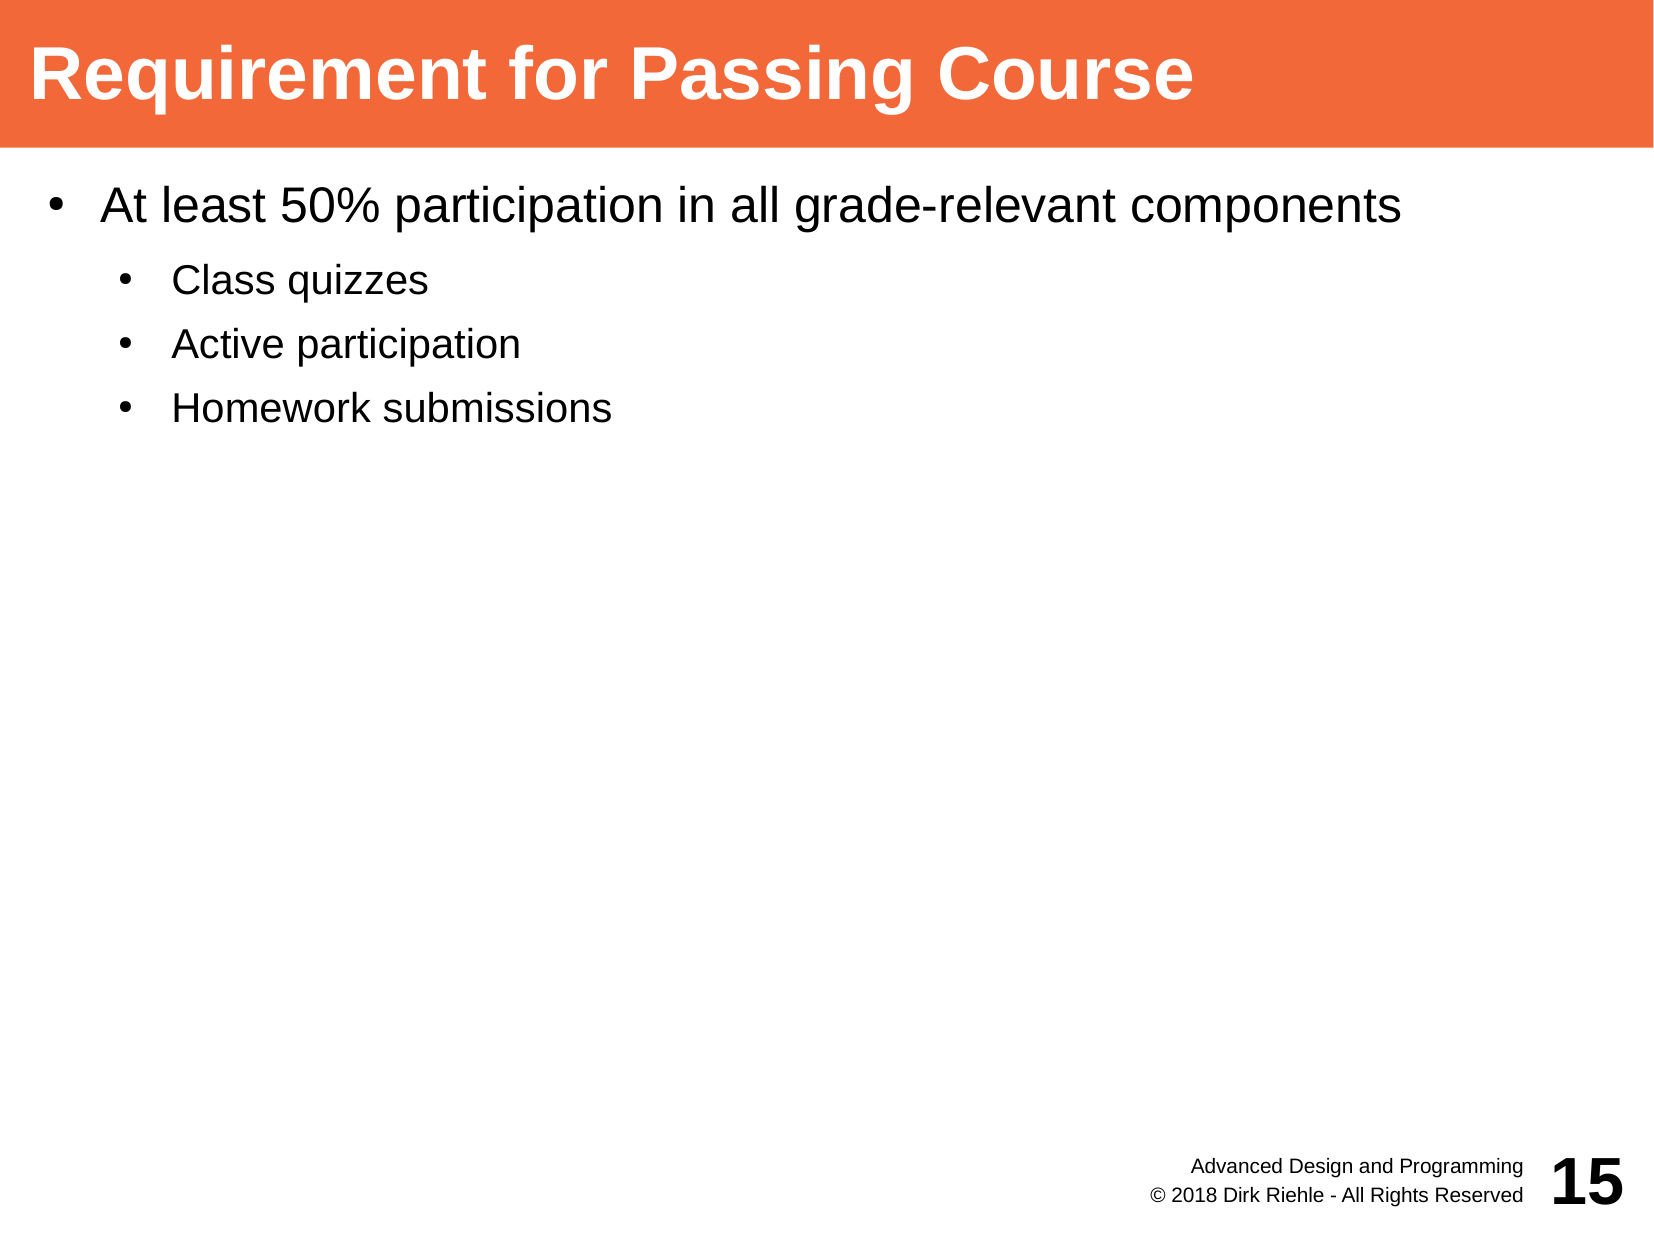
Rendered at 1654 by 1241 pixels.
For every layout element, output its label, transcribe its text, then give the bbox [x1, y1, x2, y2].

title Requirement for Passing Course [0, 0, 1654, 148]
list At least 50% participation in all grade-relevant components Class quizzes Active participation Homework submissions [29, 177, 1625, 1063]
